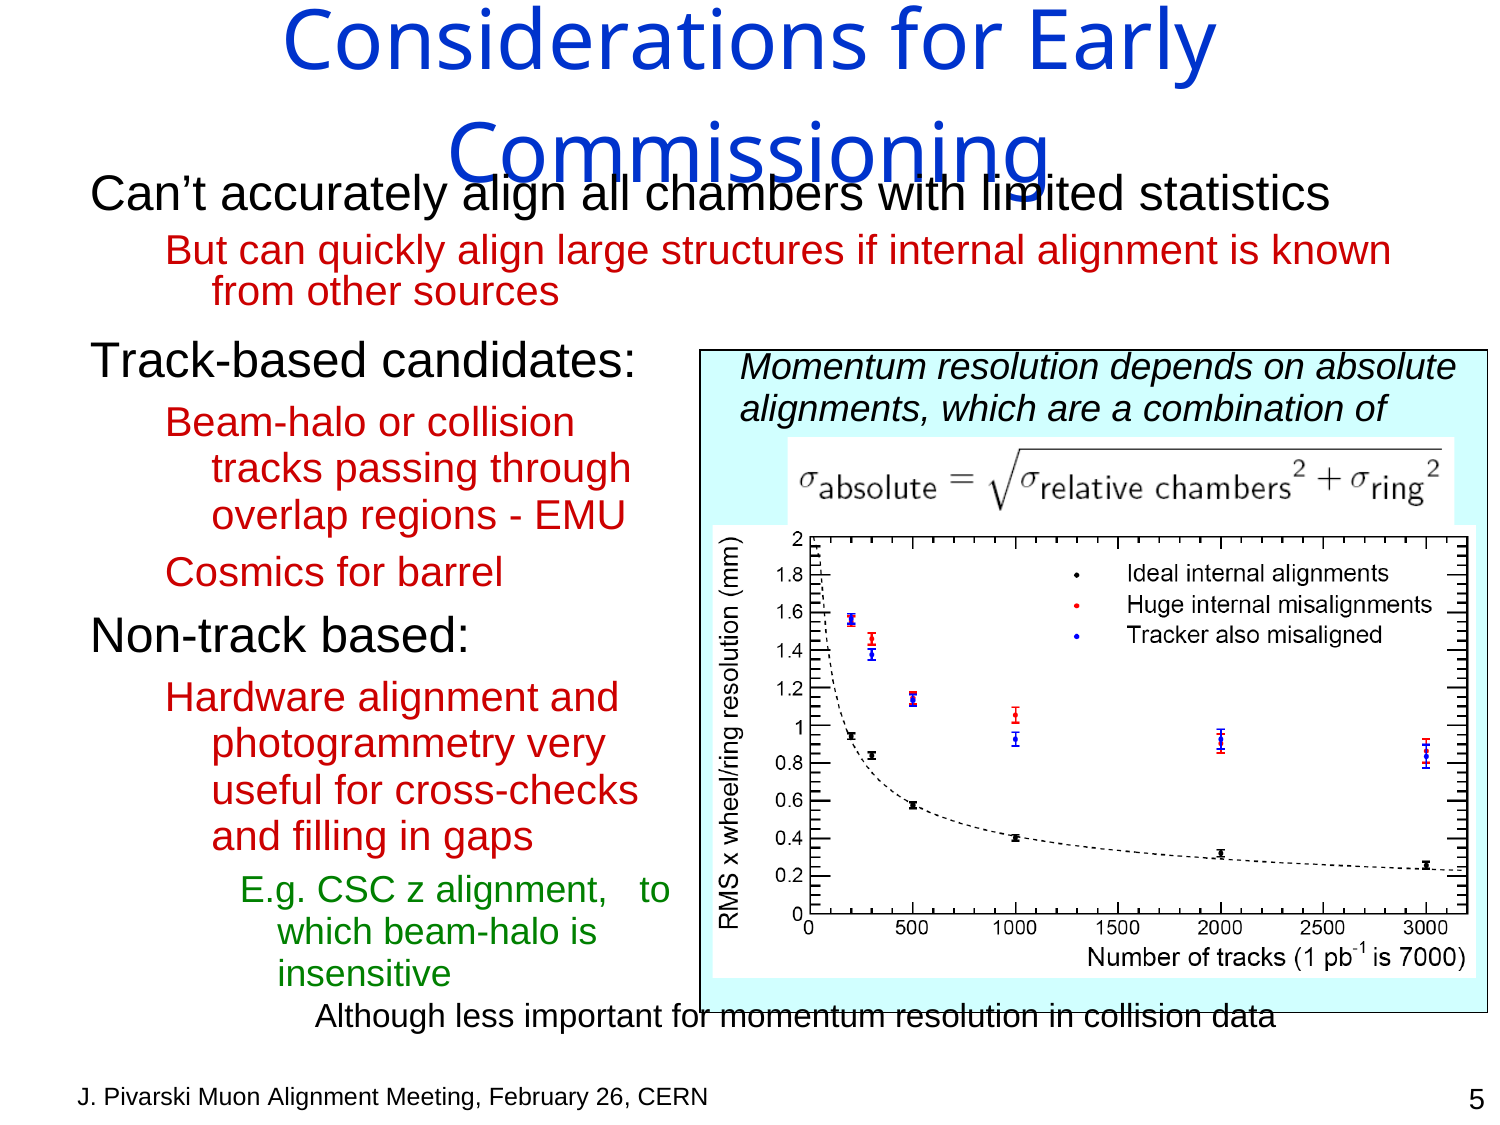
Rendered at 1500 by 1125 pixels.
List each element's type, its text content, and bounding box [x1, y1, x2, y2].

list Can’t accurately align all chambers with limited statistics But can quickly align large structures if internal alignment is known from other sources Although less important for momentum resolution in collision data [75, 978, 1426, 1101]
text_box Track-based candidates: Beam-halo or collision tracks passing through overlap regions - EMU Cosmics for barrel Non-track based: Hardware alignment and photogrammetry very useful for cross-checks and filling in gaps E.g. CSC z alignment, to which beam-halo is insensitive [74, 324, 713, 988]
title Considerations for Early Commissioning [75, 0, 1426, 162]
picture [713, 437, 1476, 978]
text_box [1426, 350, 1488, 1013]
list Can’t accurately align all chambers with limited statistics But can quickly align large structures if internal alignment is known from other sources Although less important for momentum resolution in collision data [75, 162, 1426, 525]
text_box Momentum resolution depends on absolute alignments, which are a combination of [725, 337, 1476, 437]
